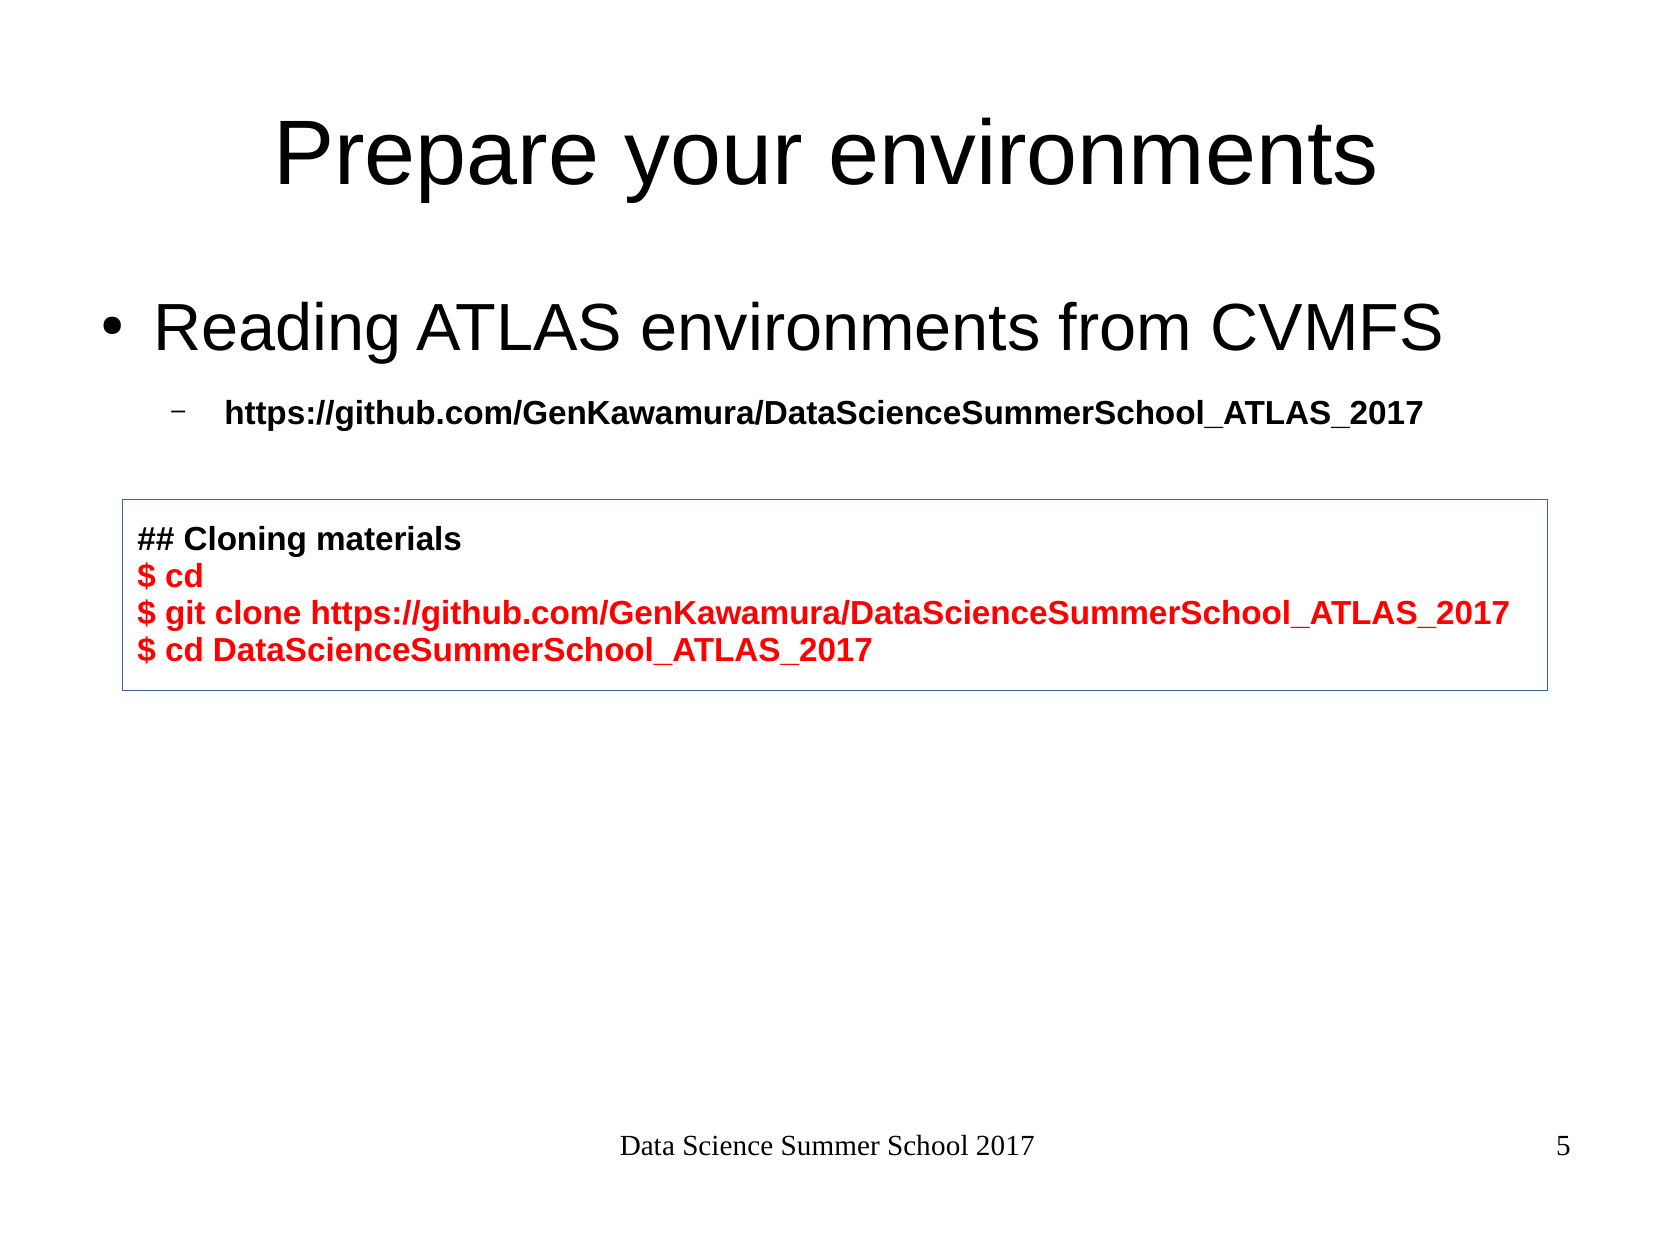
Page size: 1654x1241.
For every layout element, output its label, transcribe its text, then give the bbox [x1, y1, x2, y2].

list Reading ATLAS environments from CVMFS https://github.com/GenKawamura/DataScienceSummerSchool_ATLAS_2017 [82, 290, 1571, 1010]
title Prepare your environments [82, 49, 1571, 257]
